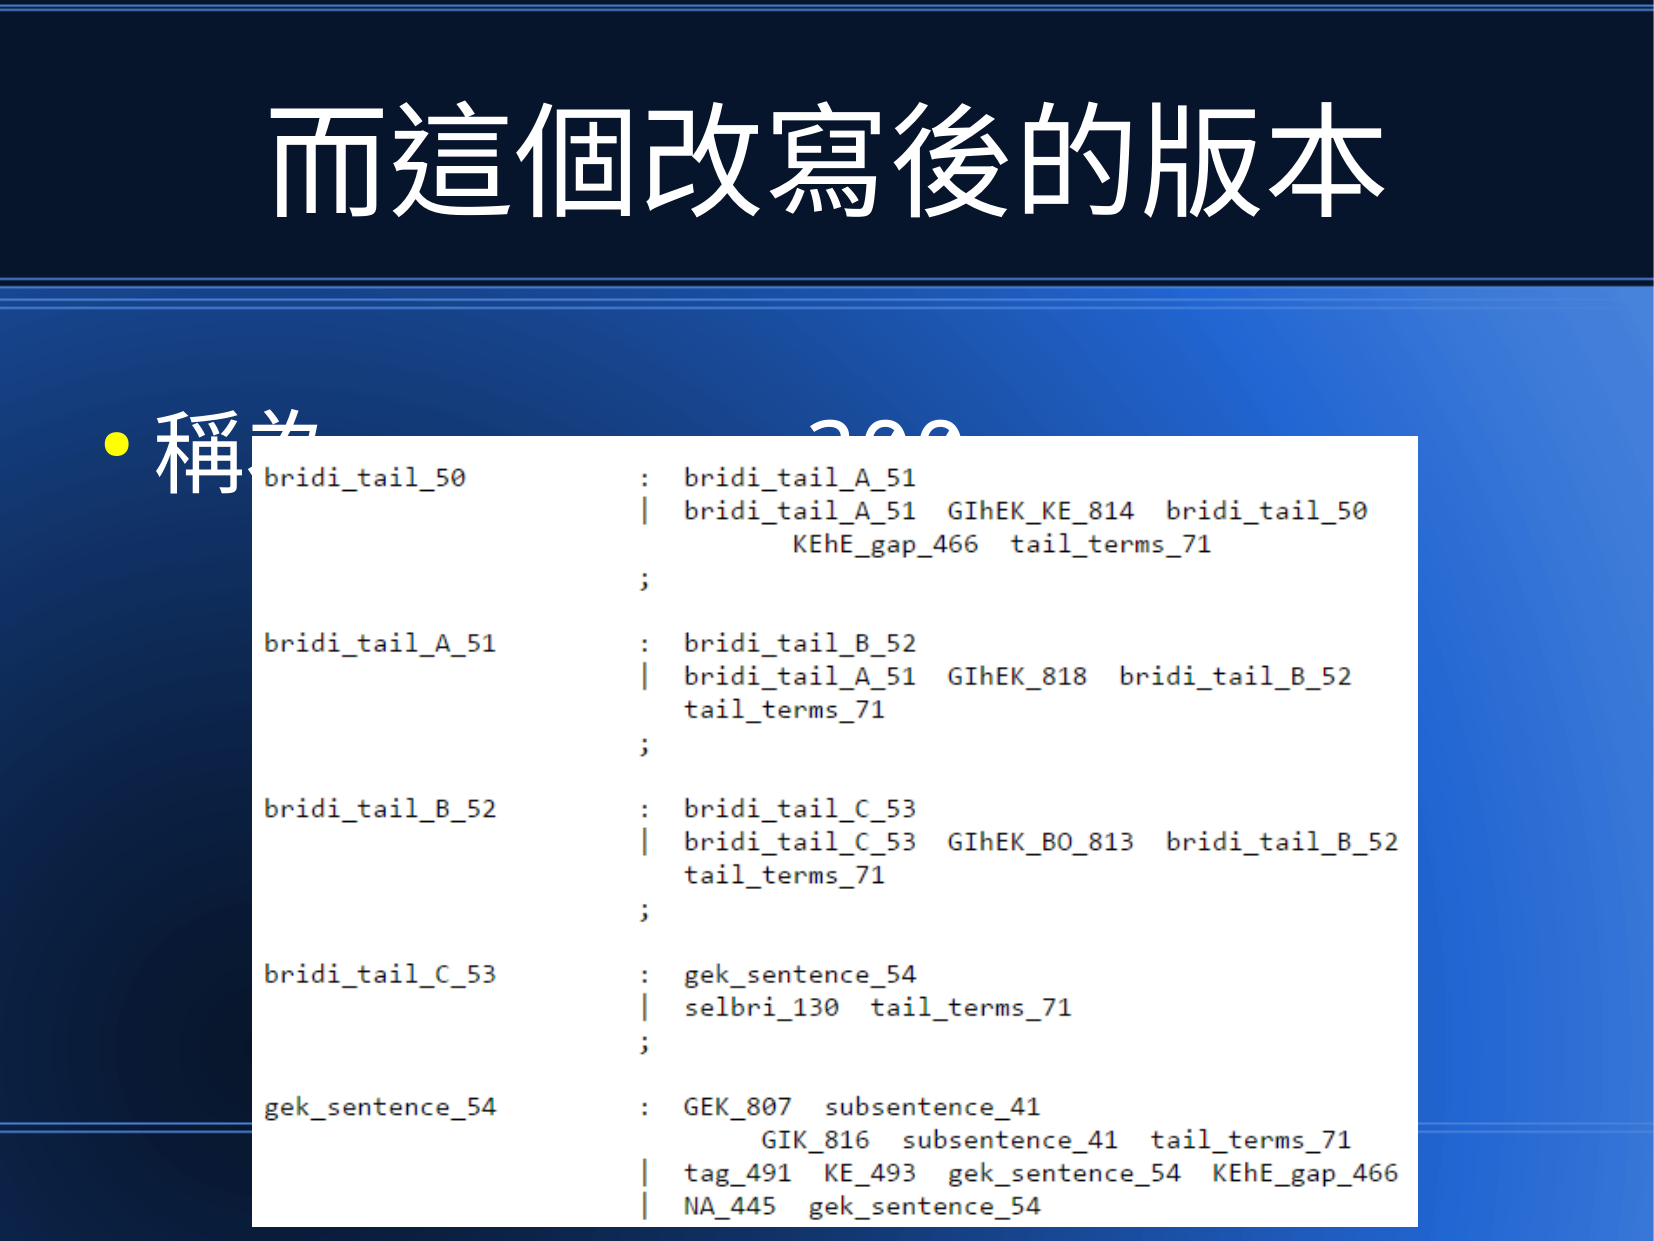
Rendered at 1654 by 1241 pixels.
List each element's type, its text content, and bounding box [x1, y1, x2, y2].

picture [0, 0, 1654, 1241]
title 而這個改寫後的版本 [82, 49, 1571, 257]
picture [252, 436, 1418, 1227]
list 稱為grammar.300 [82, 313, 1571, 1241]
